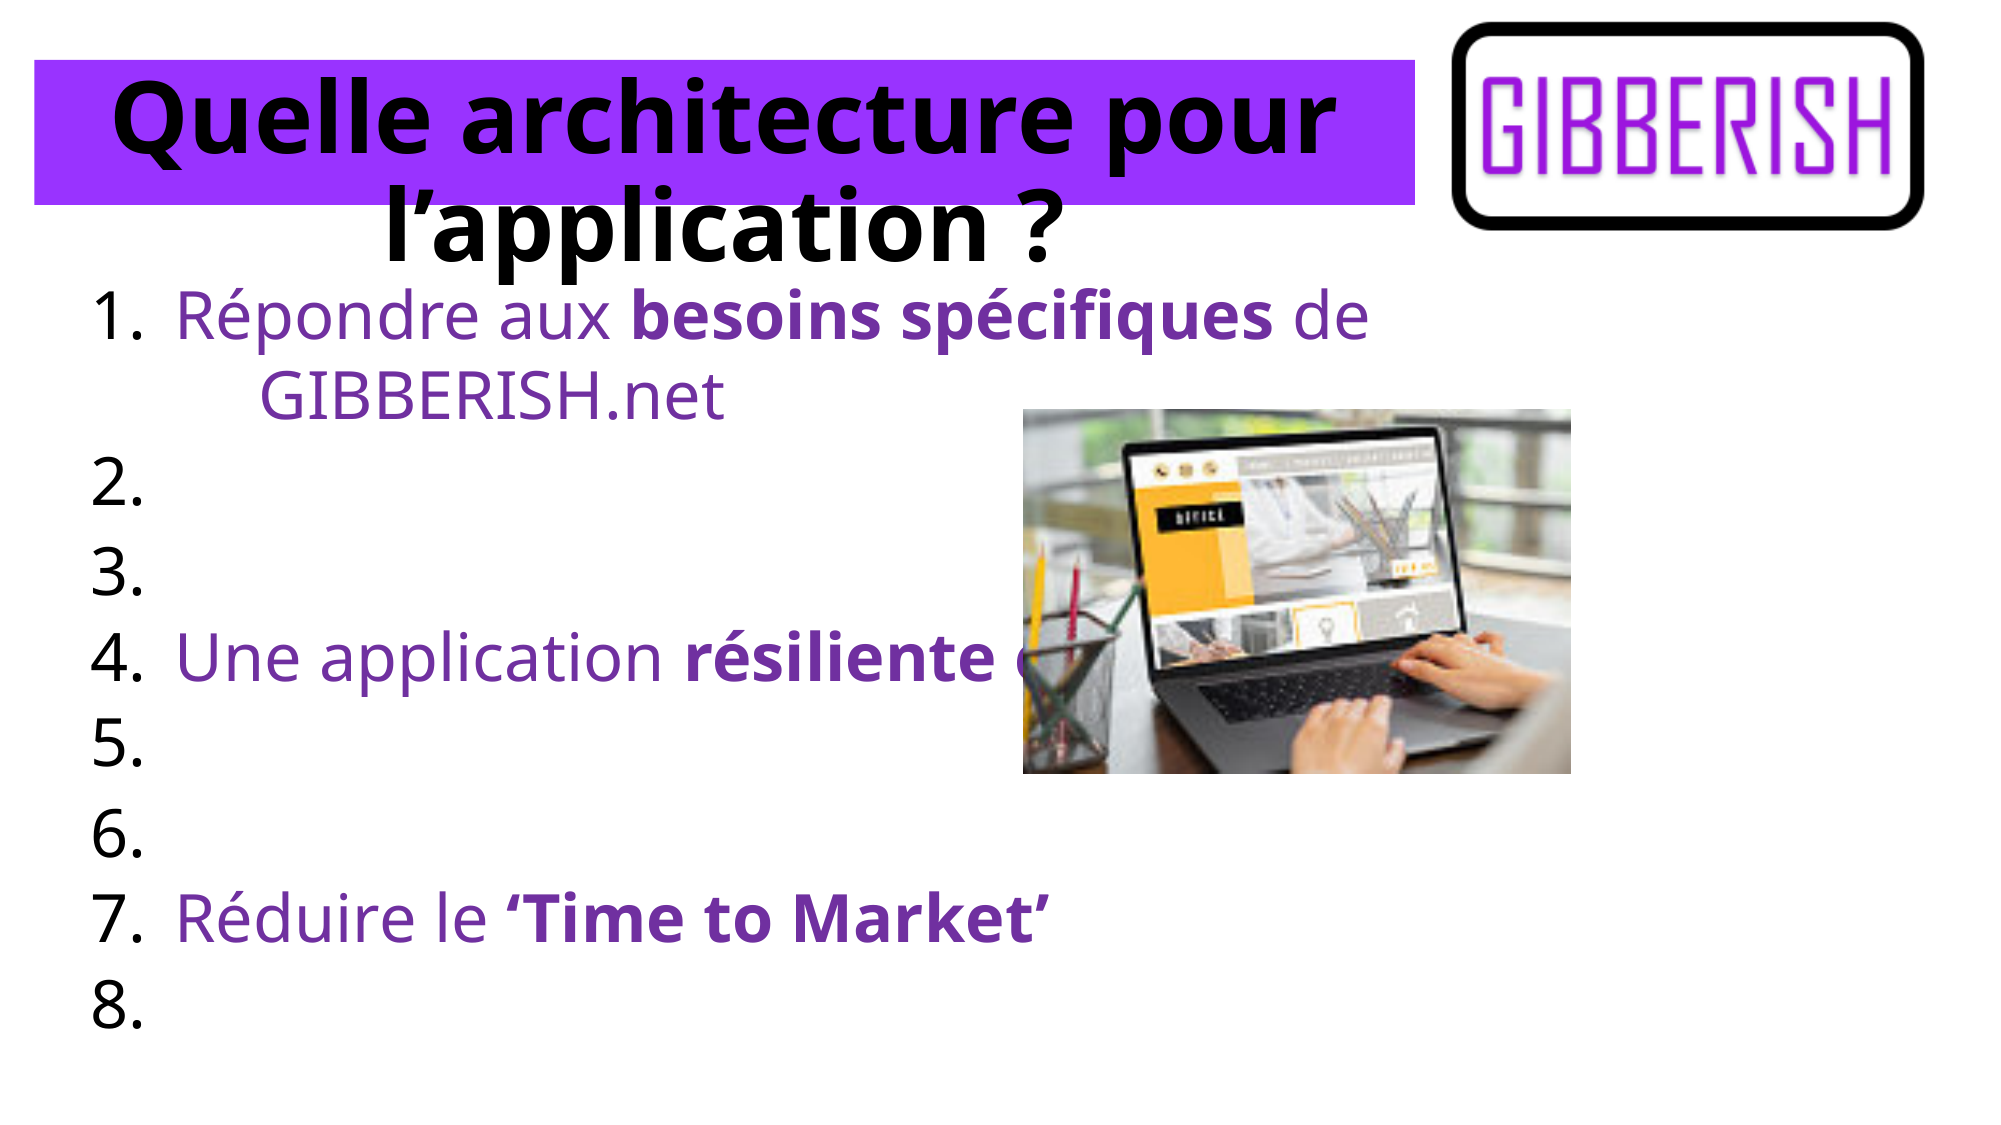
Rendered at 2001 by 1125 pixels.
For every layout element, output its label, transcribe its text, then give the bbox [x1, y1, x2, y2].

picture [1023, 409, 1571, 774]
picture [1438, 5, 1937, 248]
title Quelle architecture pour l’application ? [34, 59, 1415, 205]
text_box Répondre aux besoins spécifiques de GIBBERISH.net Une application résiliente et flexible Réduire le ‘Time to Market’ [75, 265, 1708, 1008]
